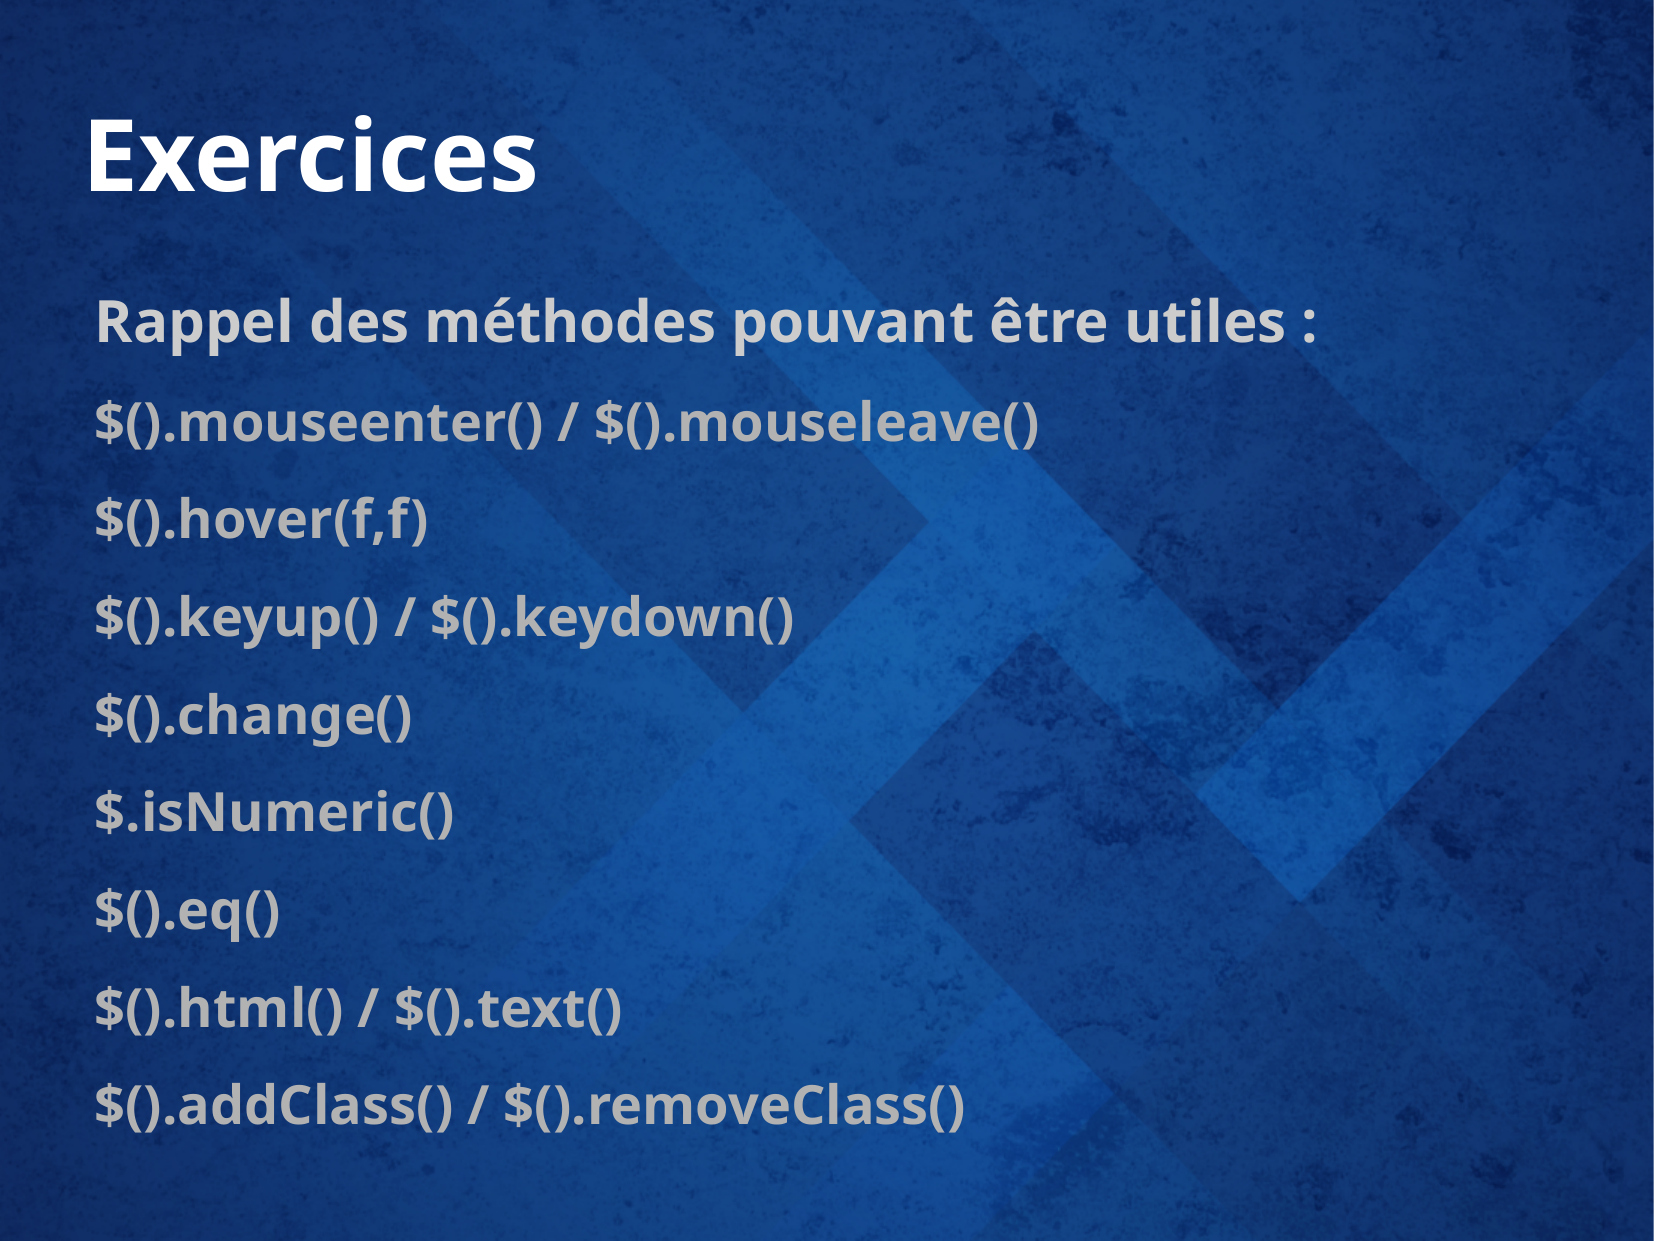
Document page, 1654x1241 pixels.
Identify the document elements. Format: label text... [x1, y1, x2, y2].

title Exercices [82, 49, 1571, 257]
picture [0, 0, 1654, 1241]
text_box Rappel des méthodes pouvant être utiles : $().mouseenter() / $().mouseleave() $().hover(f,f) $().keyup() / $().keydown() $().change() $.isNumeric() $().eq() $().html() / $().text() $().addClass() / $().removeClass() [94, 280, 1560, 1063]
